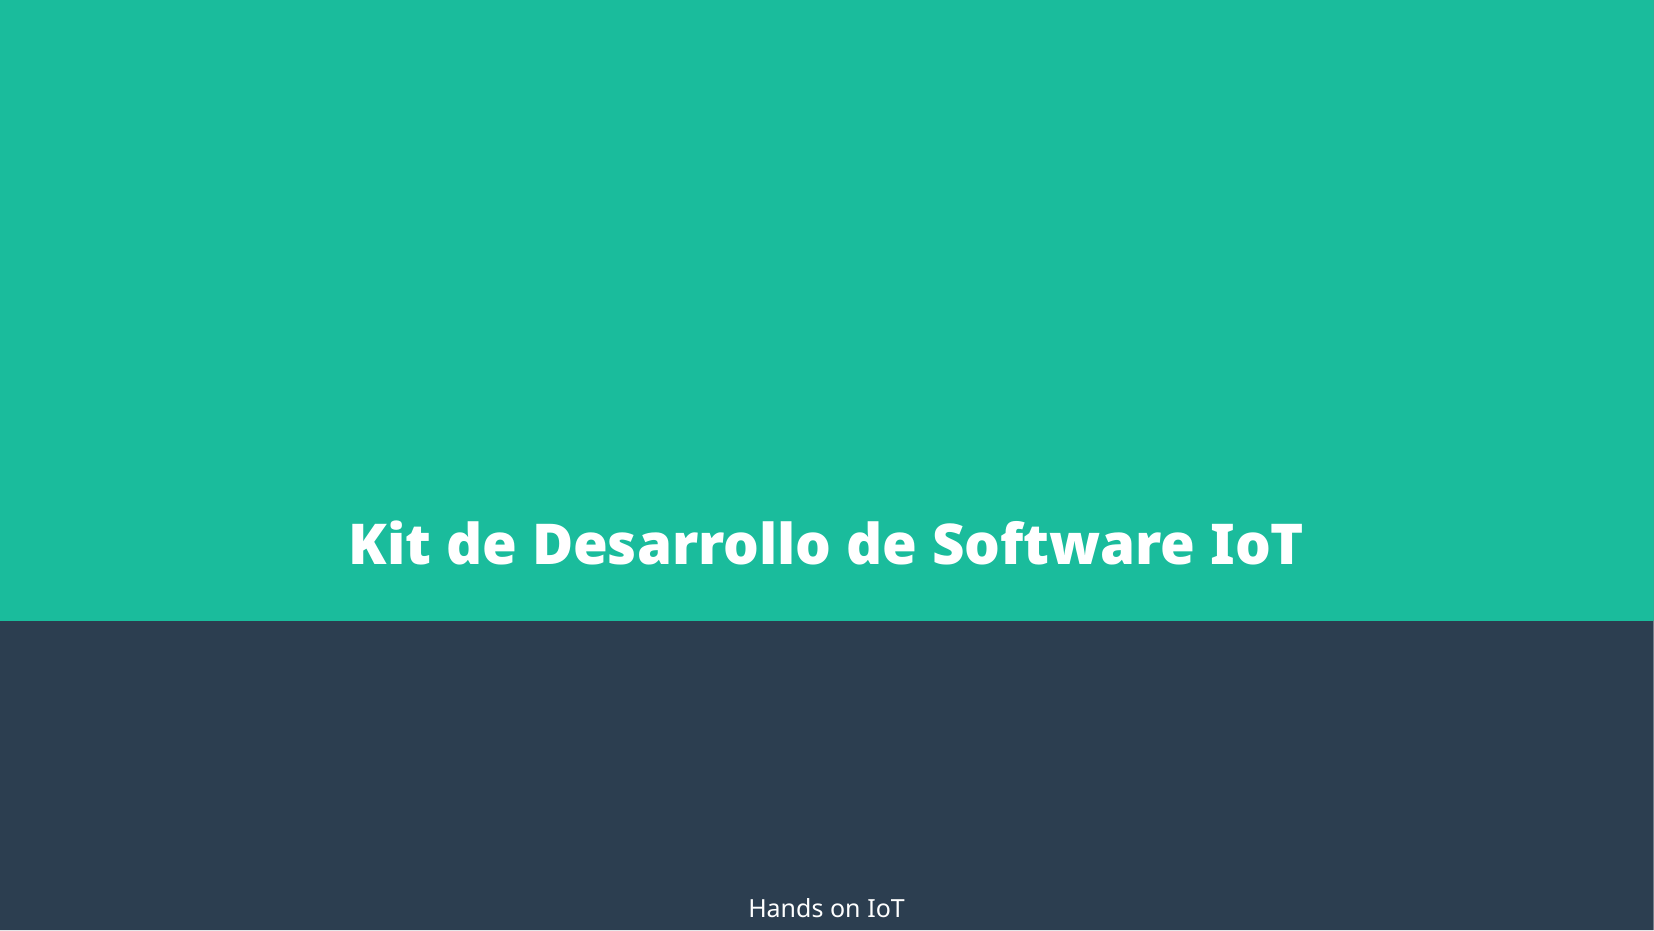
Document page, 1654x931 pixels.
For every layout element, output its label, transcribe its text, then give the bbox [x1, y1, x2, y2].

title Kit de Desarrollo de Software IoT [59, 465, 1595, 583]
